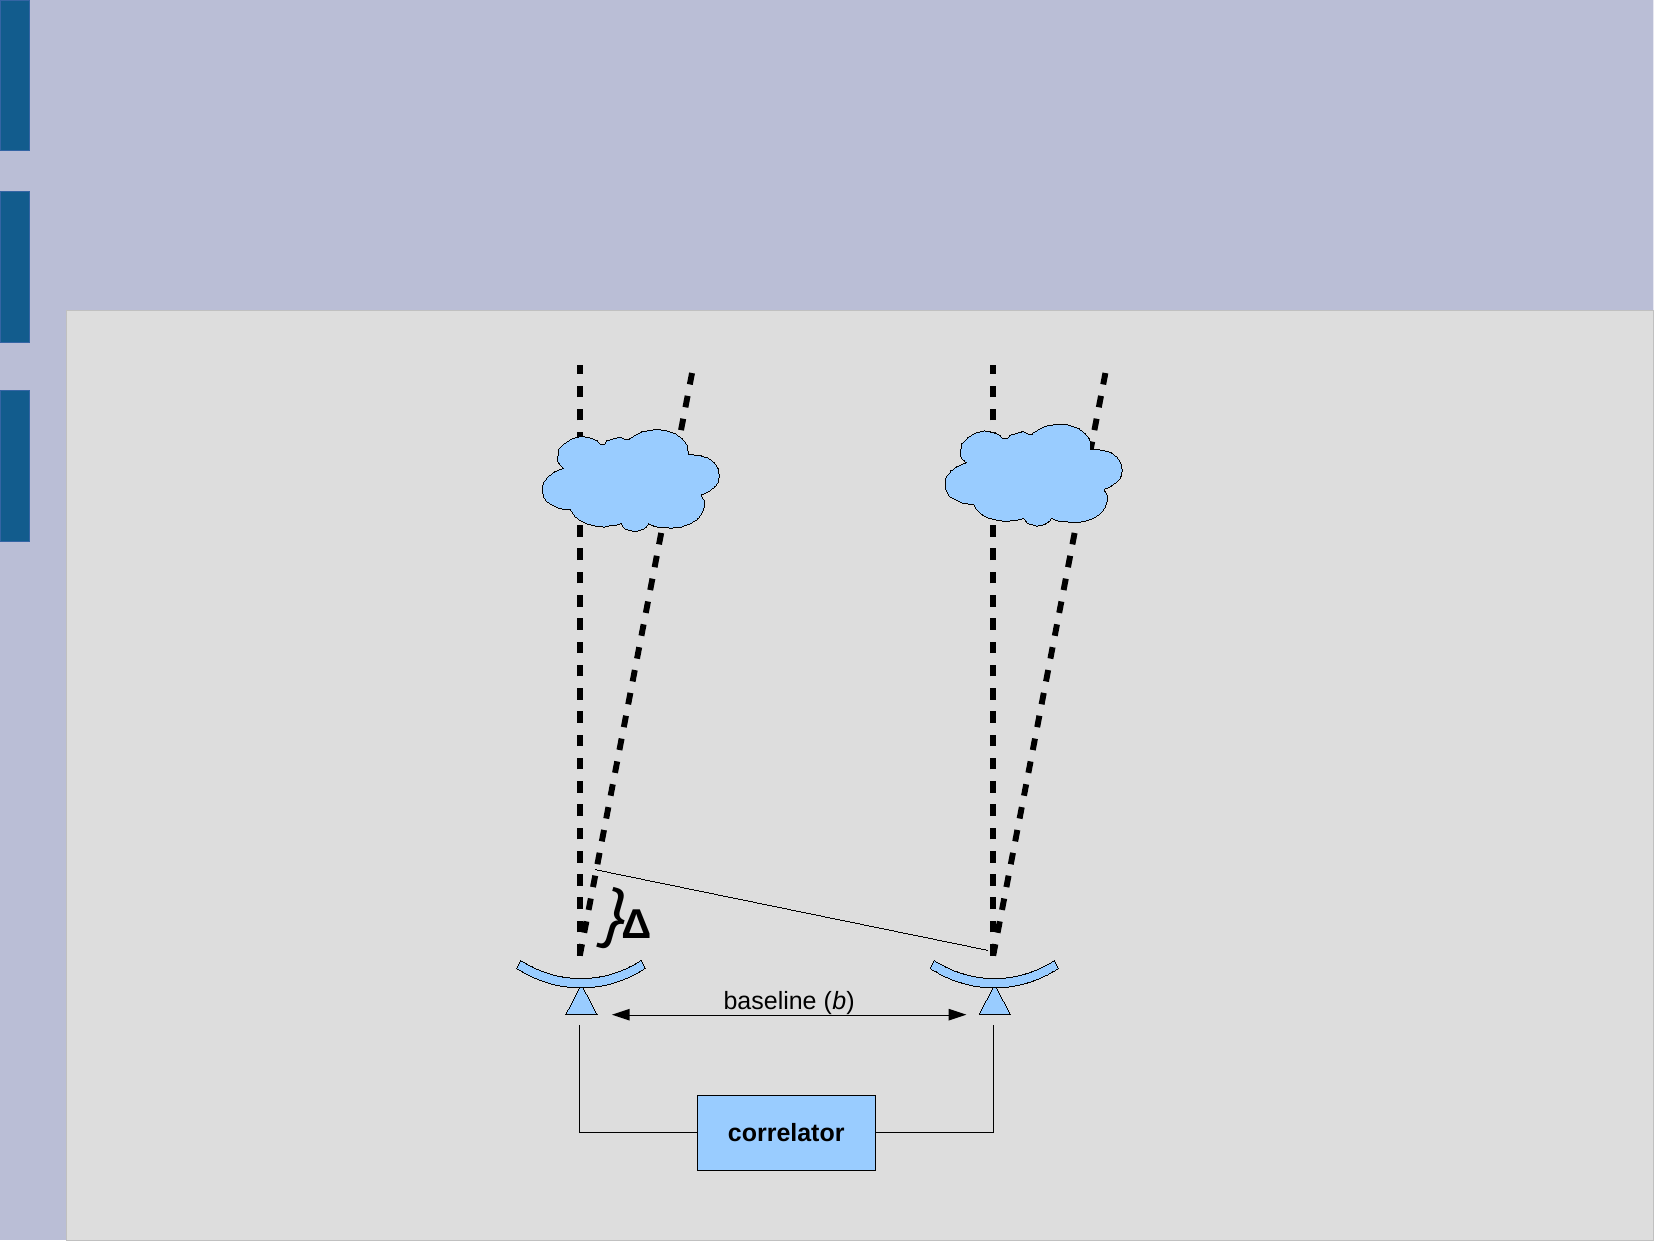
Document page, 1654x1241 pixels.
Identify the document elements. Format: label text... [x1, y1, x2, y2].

text_box correlator [697, 1095, 876, 1171]
text_box Δ [606, 893, 688, 989]
text_box [945, 424, 1123, 527]
text_box [516, 960, 606, 1015]
text_box } [575, 864, 677, 972]
text_box [930, 960, 1059, 1015]
text_box [542, 429, 720, 532]
